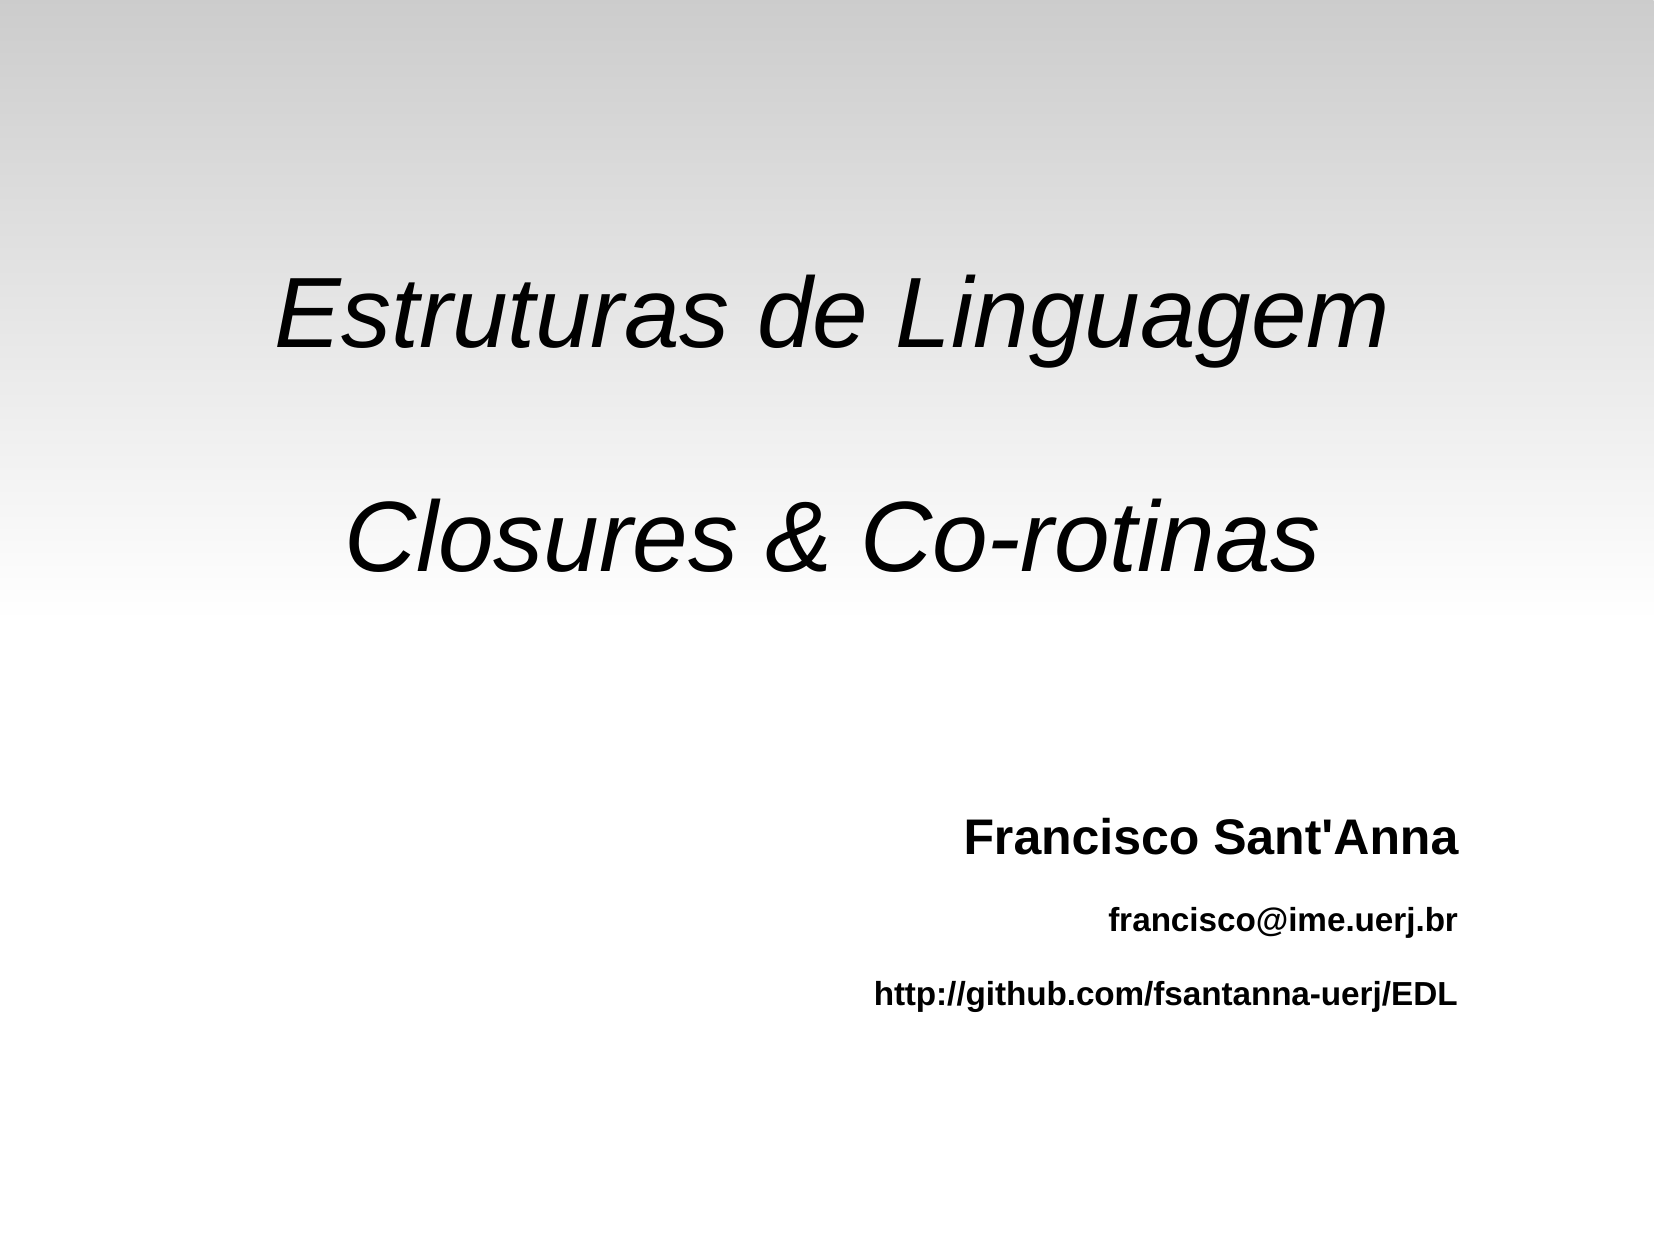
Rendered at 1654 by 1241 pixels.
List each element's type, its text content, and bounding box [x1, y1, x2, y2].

text_box Francisco Sant'Anna francisco@ime.uerj.br http://github.com/fsantanna-uerj/EDL [859, 801, 1474, 1023]
subtitle Estruturas de Linguagem Closures & Co-rotinas [88, 257, 1577, 593]
